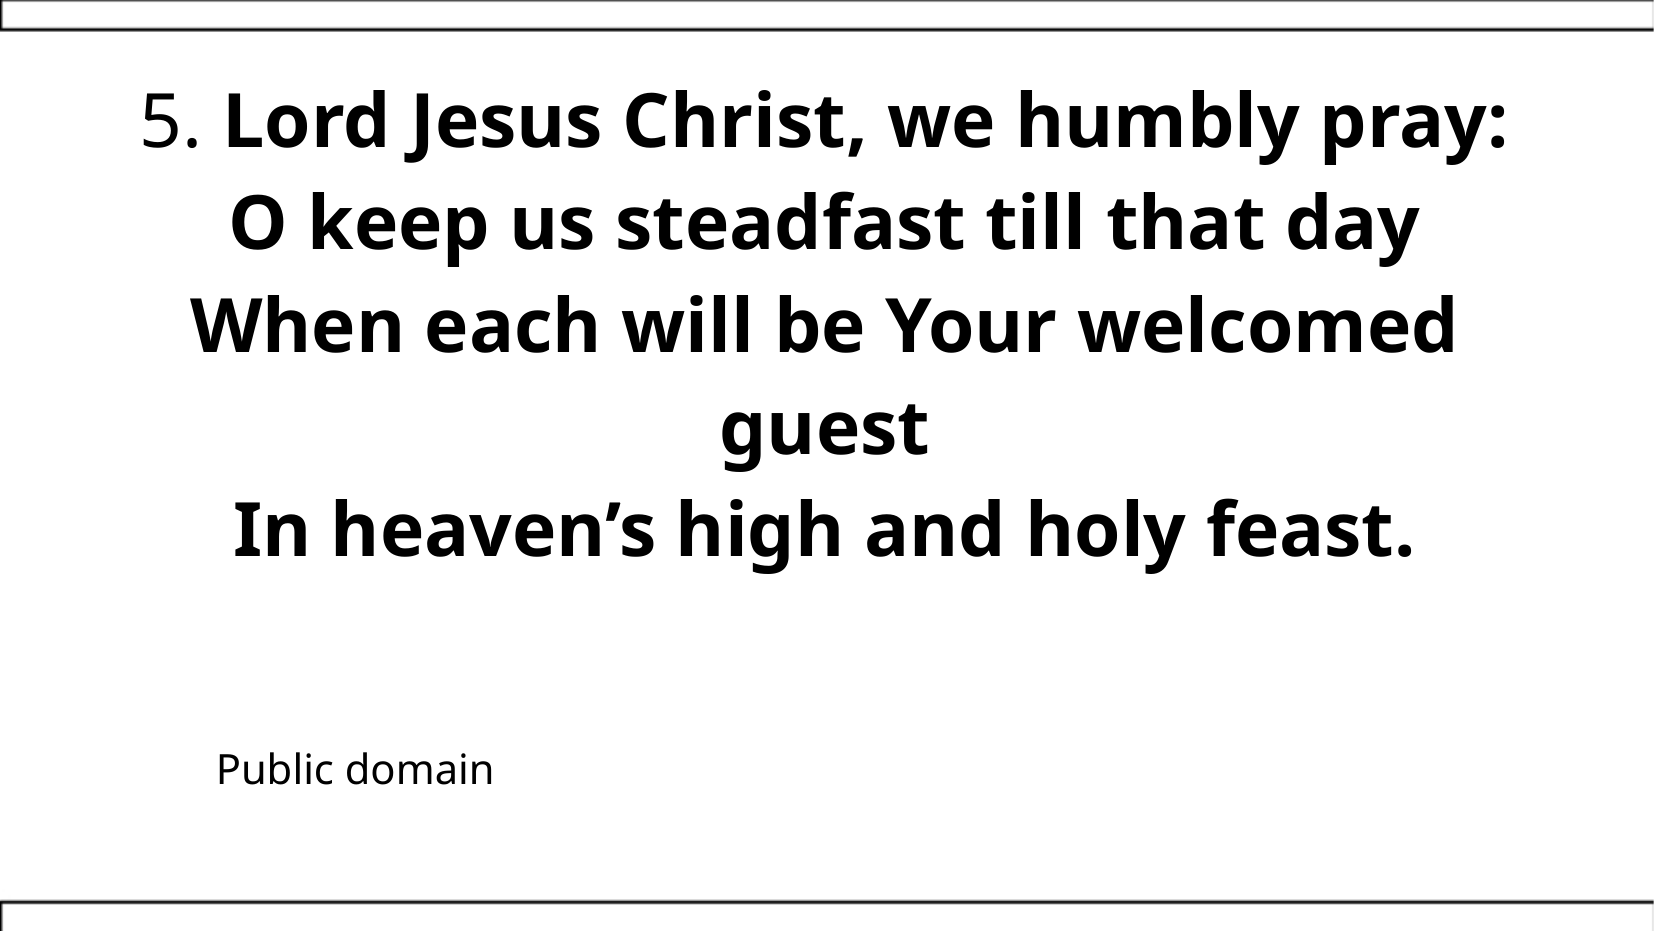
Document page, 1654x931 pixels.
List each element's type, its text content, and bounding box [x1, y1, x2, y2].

text_box 5. Lord Jesus Christ, we humbly pray: O keep us steadfast till that day When each will be Your welcomed guest In heaven’s high and holy feast. Public domain [75, 60, 1576, 819]
picture [0, 0, 1654, 931]
